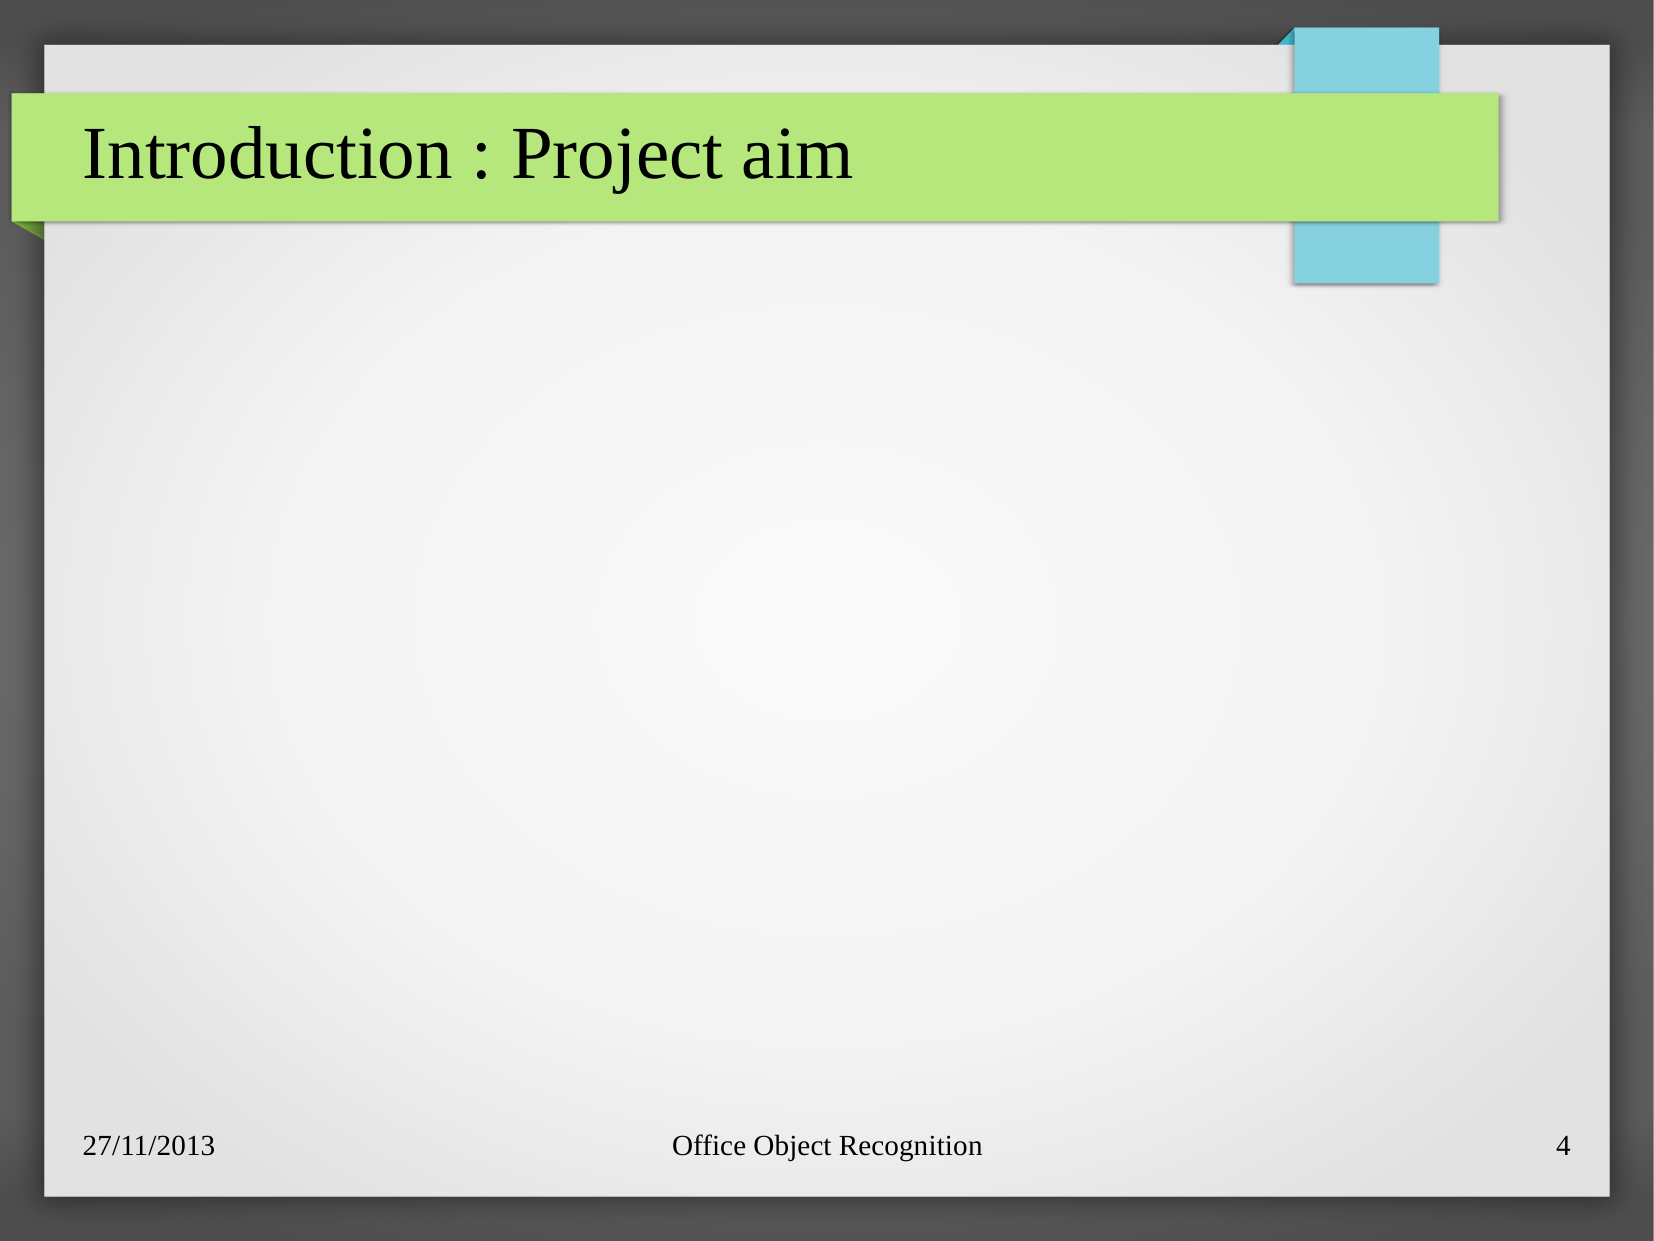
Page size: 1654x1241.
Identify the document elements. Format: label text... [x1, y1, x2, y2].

title Introduction : Project aim [82, 94, 1264, 213]
picture [0, 0, 1654, 1241]
